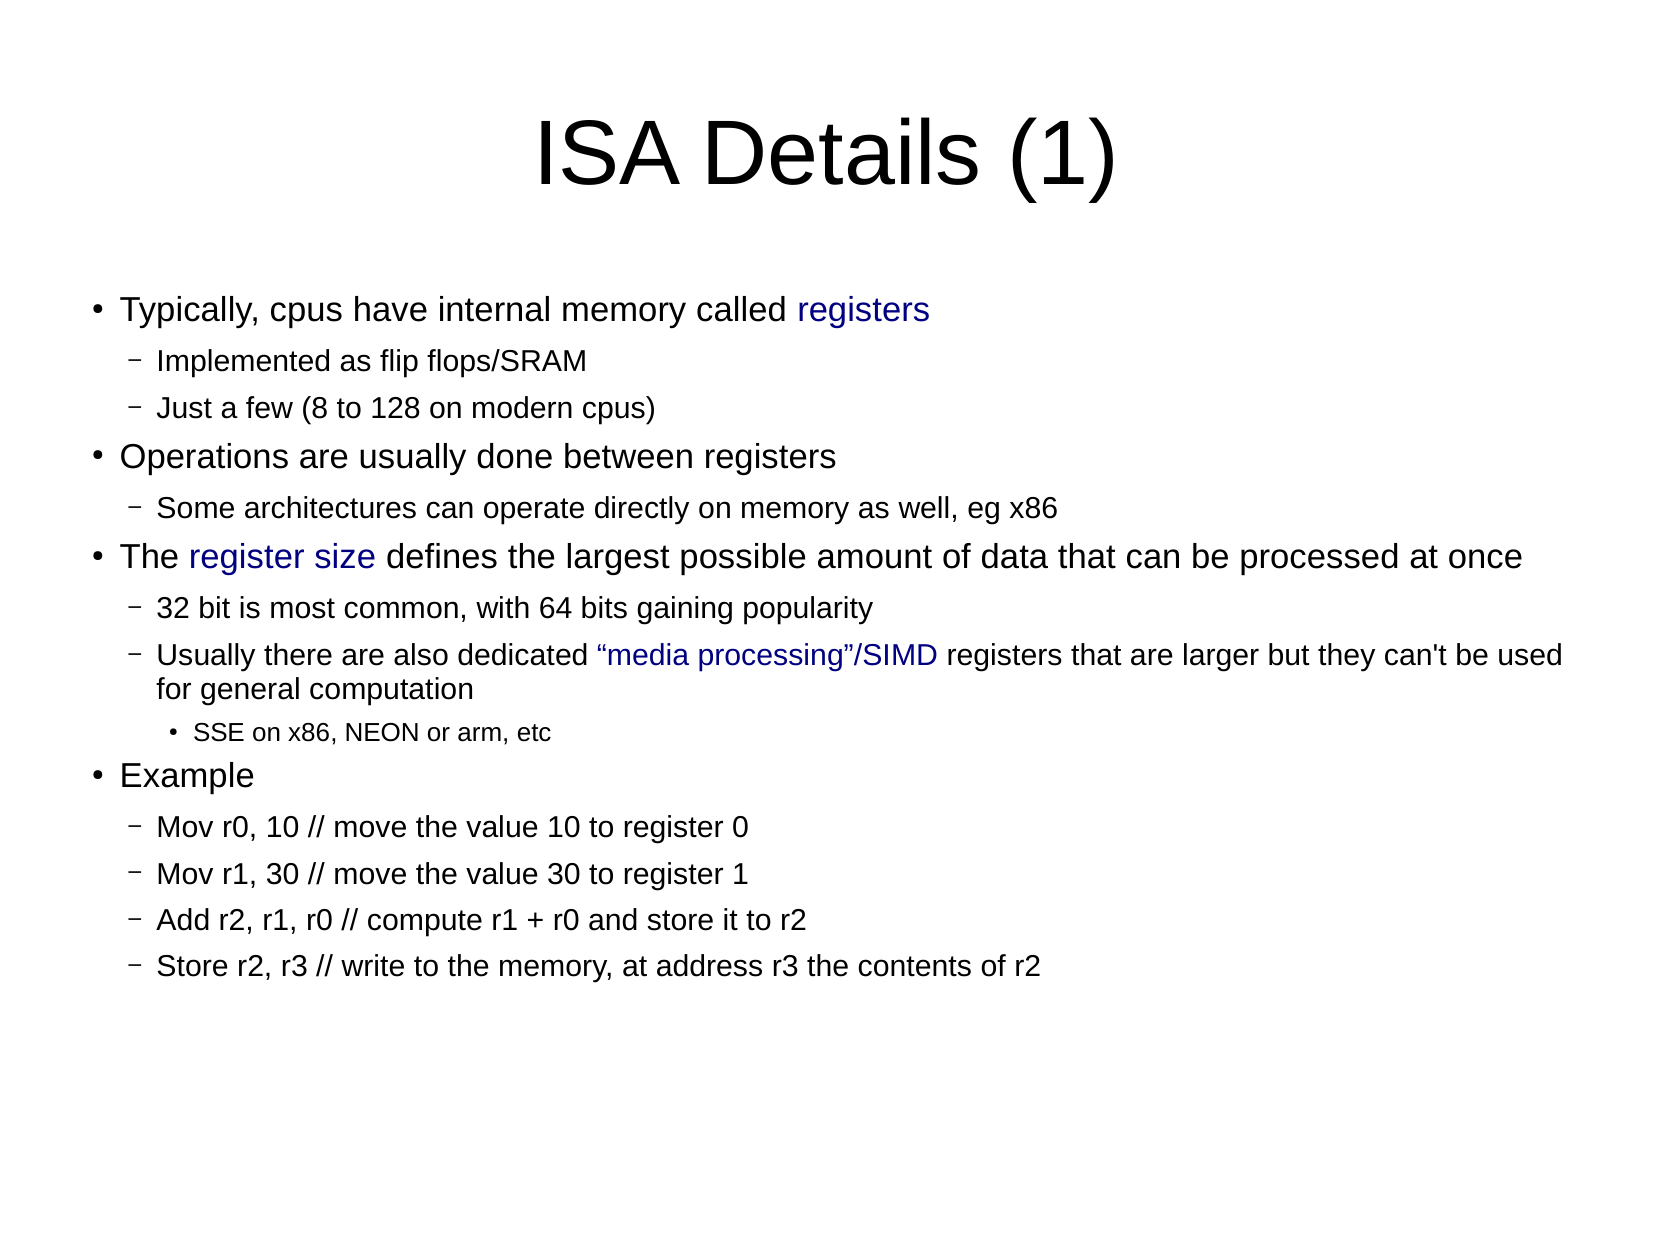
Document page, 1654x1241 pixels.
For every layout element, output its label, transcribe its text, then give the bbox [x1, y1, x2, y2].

title ISA Details (1) [82, 49, 1571, 257]
list Typically, cpus have internal memory called registers Implemented as flip flops/SRAM Just a few (8 to 128 on modern cpus) Operations are usually done between registers Some architectures can operate directly on memory as well, eg x86 The register size defines the largest possible amount of data that can be processed at once 32 bit is most common, with 64 bits gaining popularity Usually there are also dedicated “media processing”/SIMD registers that are larger but they can't be used for general computation SSE on x86, NEON or arm, etc Example Mov r0, 10 // move the value 10 to register 0 Mov r1, 30 // move the value 30 to register 1 Add r2, r1, r0 // compute r1 + r0 and store it to r2 Store r2, r3 // write to the memory, at address r3 the contents of r2 [82, 290, 1571, 1010]
